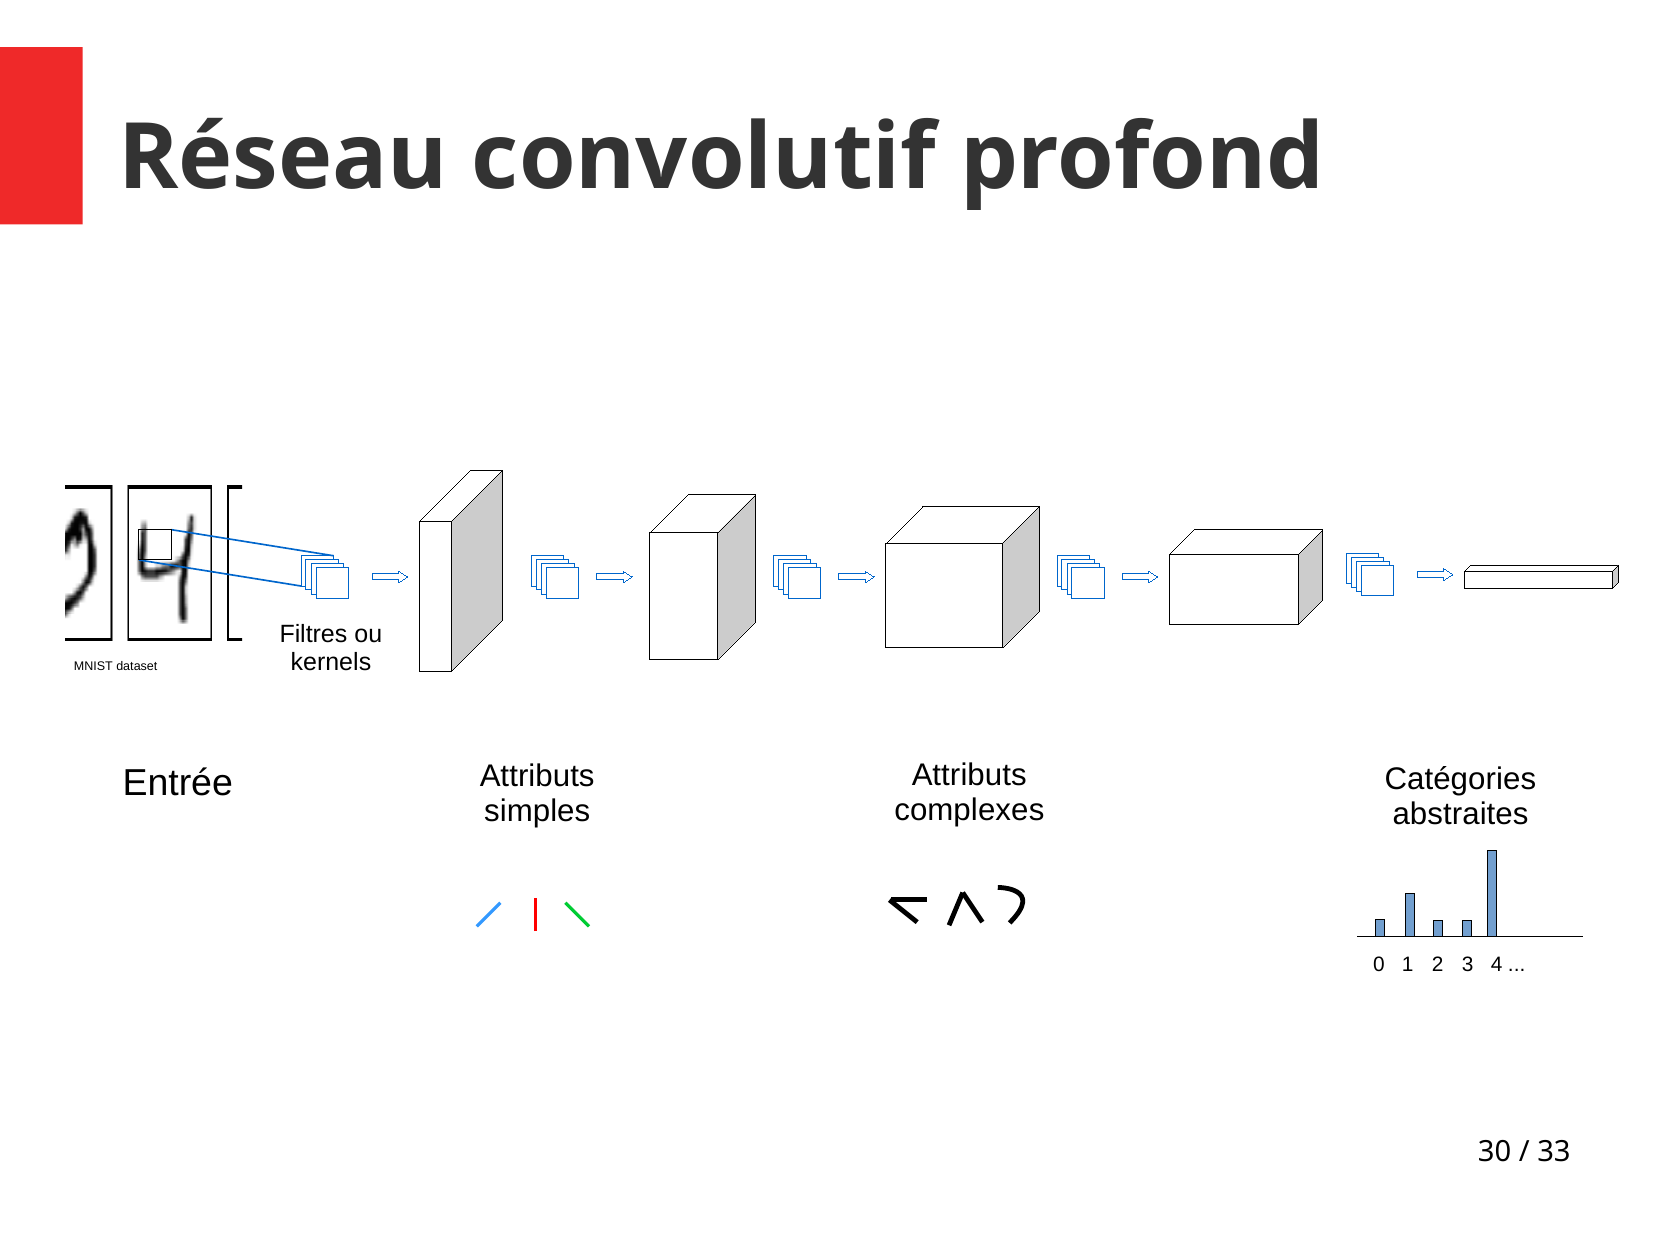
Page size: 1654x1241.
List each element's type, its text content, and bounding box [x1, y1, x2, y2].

text_box [596, 571, 633, 583]
text_box Attributs simples [464, 750, 610, 836]
text_box [1169, 529, 1323, 625]
text_box Entrée [107, 754, 248, 811]
picture [151, 531, 243, 575]
text_box Filtres ou kernels [264, 612, 420, 684]
picture [139, 530, 171, 559]
text_box [1057, 555, 1105, 599]
text_box [1433, 920, 1443, 937]
text_box [1487, 850, 1497, 937]
text_box [372, 571, 408, 583]
text_box MNIST dataset [59, 652, 178, 696]
text_box [1464, 565, 1619, 589]
text_box Catégories abstraites [1369, 754, 1554, 839]
text_box [1462, 920, 1472, 937]
text_box [419, 470, 503, 672]
text_box [773, 555, 821, 599]
text_box 0 1 2 3 4 ... [1358, 944, 1607, 993]
text_box [649, 494, 756, 660]
picture [65, 471, 243, 653]
text_box Attributs complexes [879, 750, 1063, 835]
text_box [1417, 568, 1453, 581]
text_box [885, 506, 1040, 648]
text_box [838, 571, 875, 583]
text_box [301, 555, 349, 599]
title Réseau convolutif profond [118, 49, 1571, 257]
text_box [1375, 919, 1385, 937]
text_box [1122, 571, 1158, 583]
text_box [1346, 553, 1394, 596]
text_box [531, 555, 579, 599]
text_box [1405, 893, 1415, 937]
